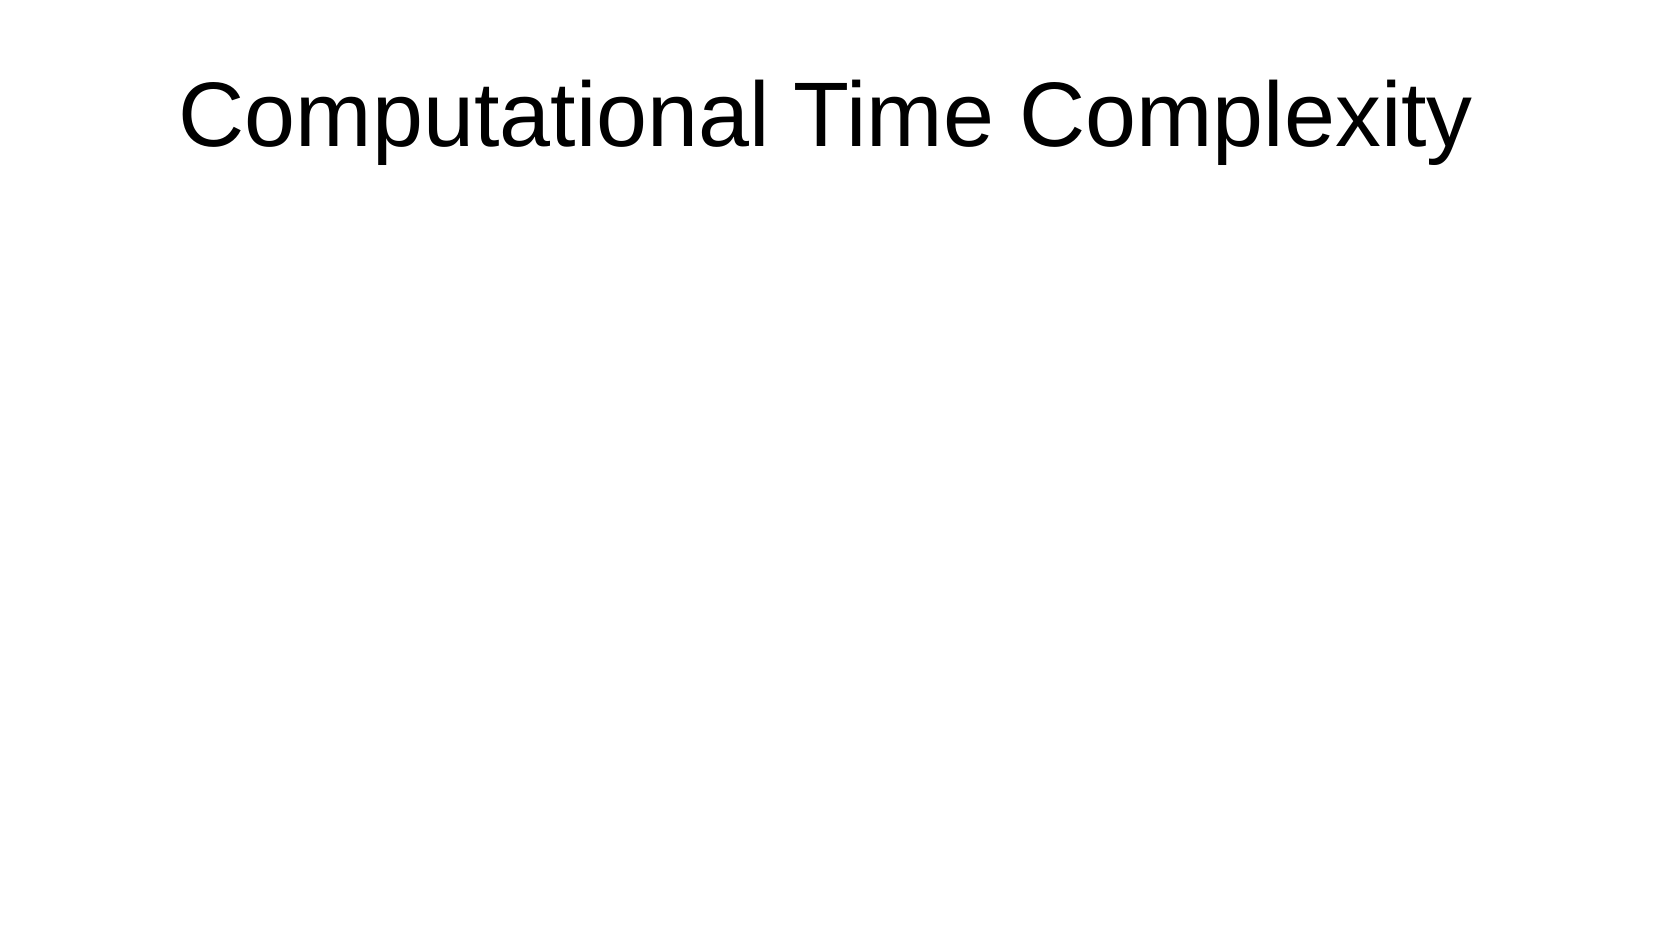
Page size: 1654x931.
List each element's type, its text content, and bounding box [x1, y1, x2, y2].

title Computational Time Complexity [82, 37, 1571, 193]
